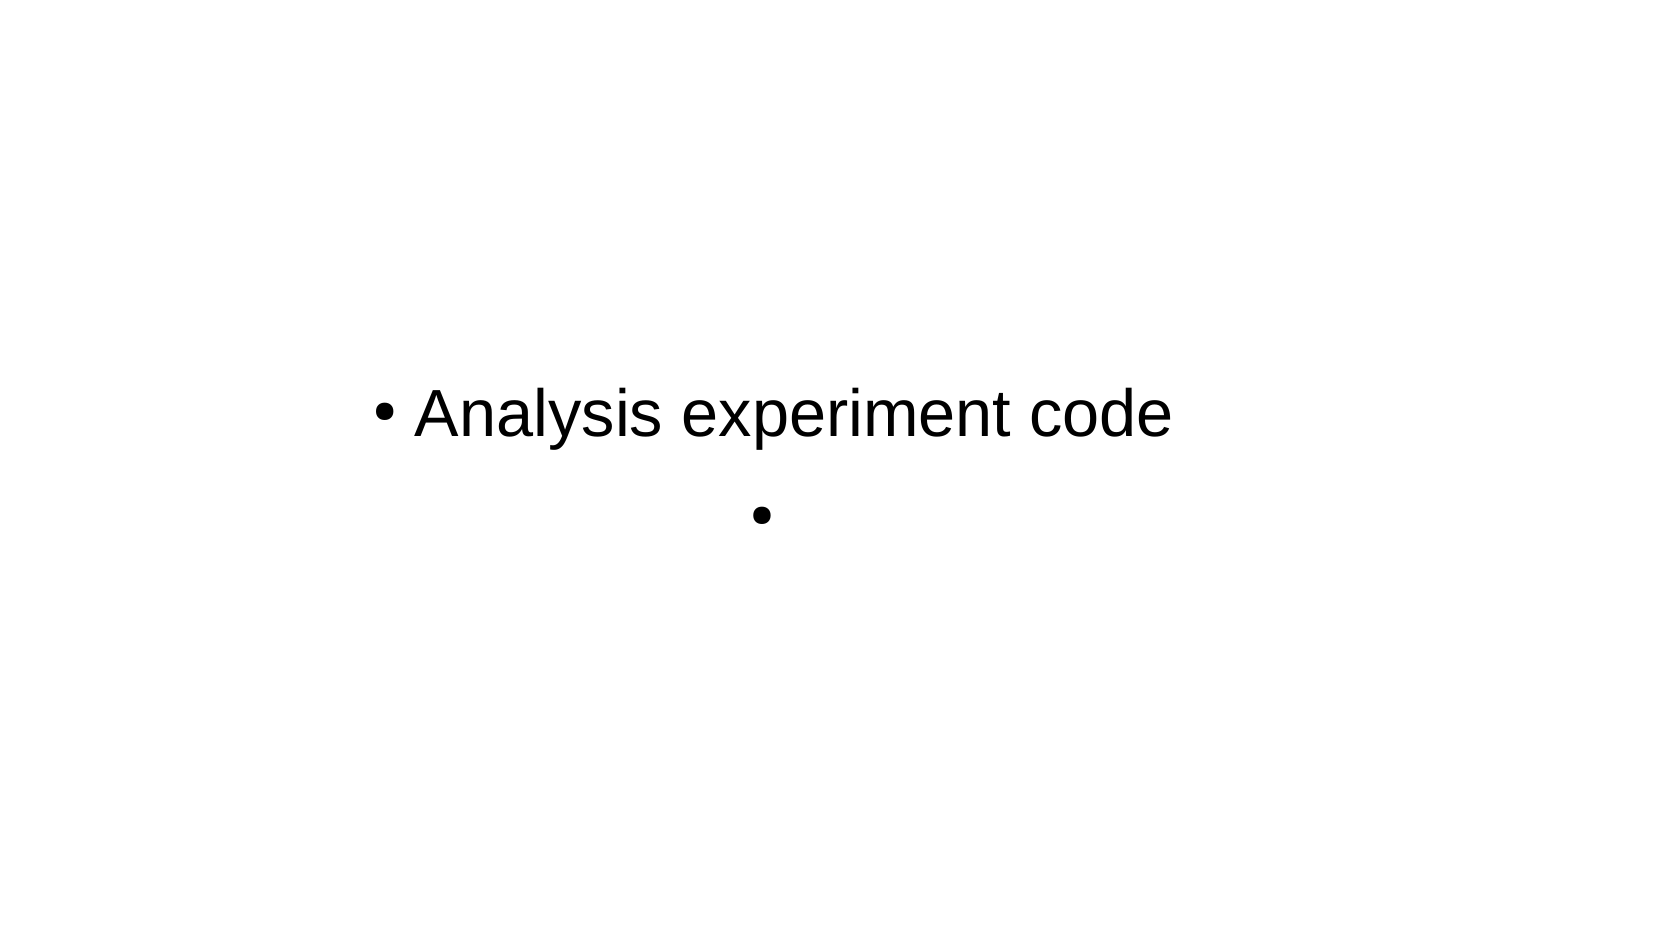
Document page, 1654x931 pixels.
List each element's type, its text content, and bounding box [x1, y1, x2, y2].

list Analysis experiment code [129, 271, 1418, 793]
